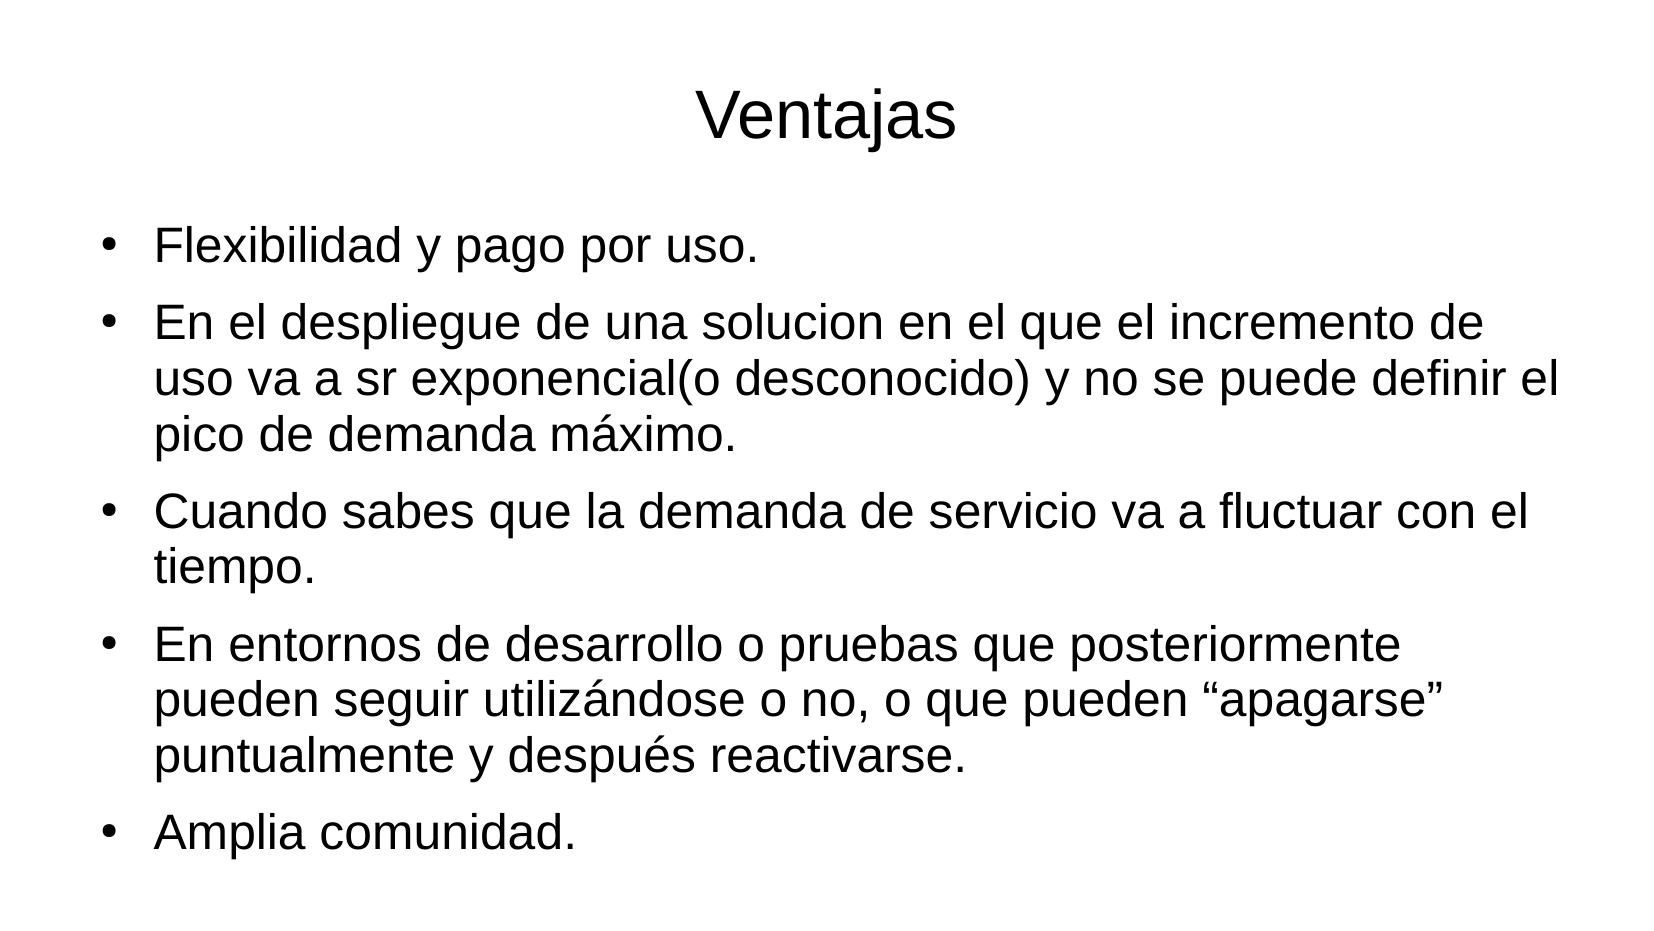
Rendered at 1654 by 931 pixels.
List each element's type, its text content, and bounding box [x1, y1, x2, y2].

list Flexibilidad y pago por uso. En el despliegue de una solucion en el que el incremento de uso va a sr exponencial(o desconocido) y no se puede definir el pico de demanda máximo. Cuando sabes que la demanda de servicio va a fluctuar con el tiempo. En entornos de desarrollo o pruebas que posteriormente pueden seguir utilizándose o no, o que pueden “apagarse” puntualmente y después reactivarse. Amplia comunidad. [82, 217, 1571, 869]
title Ventajas [82, 36, 1571, 193]
